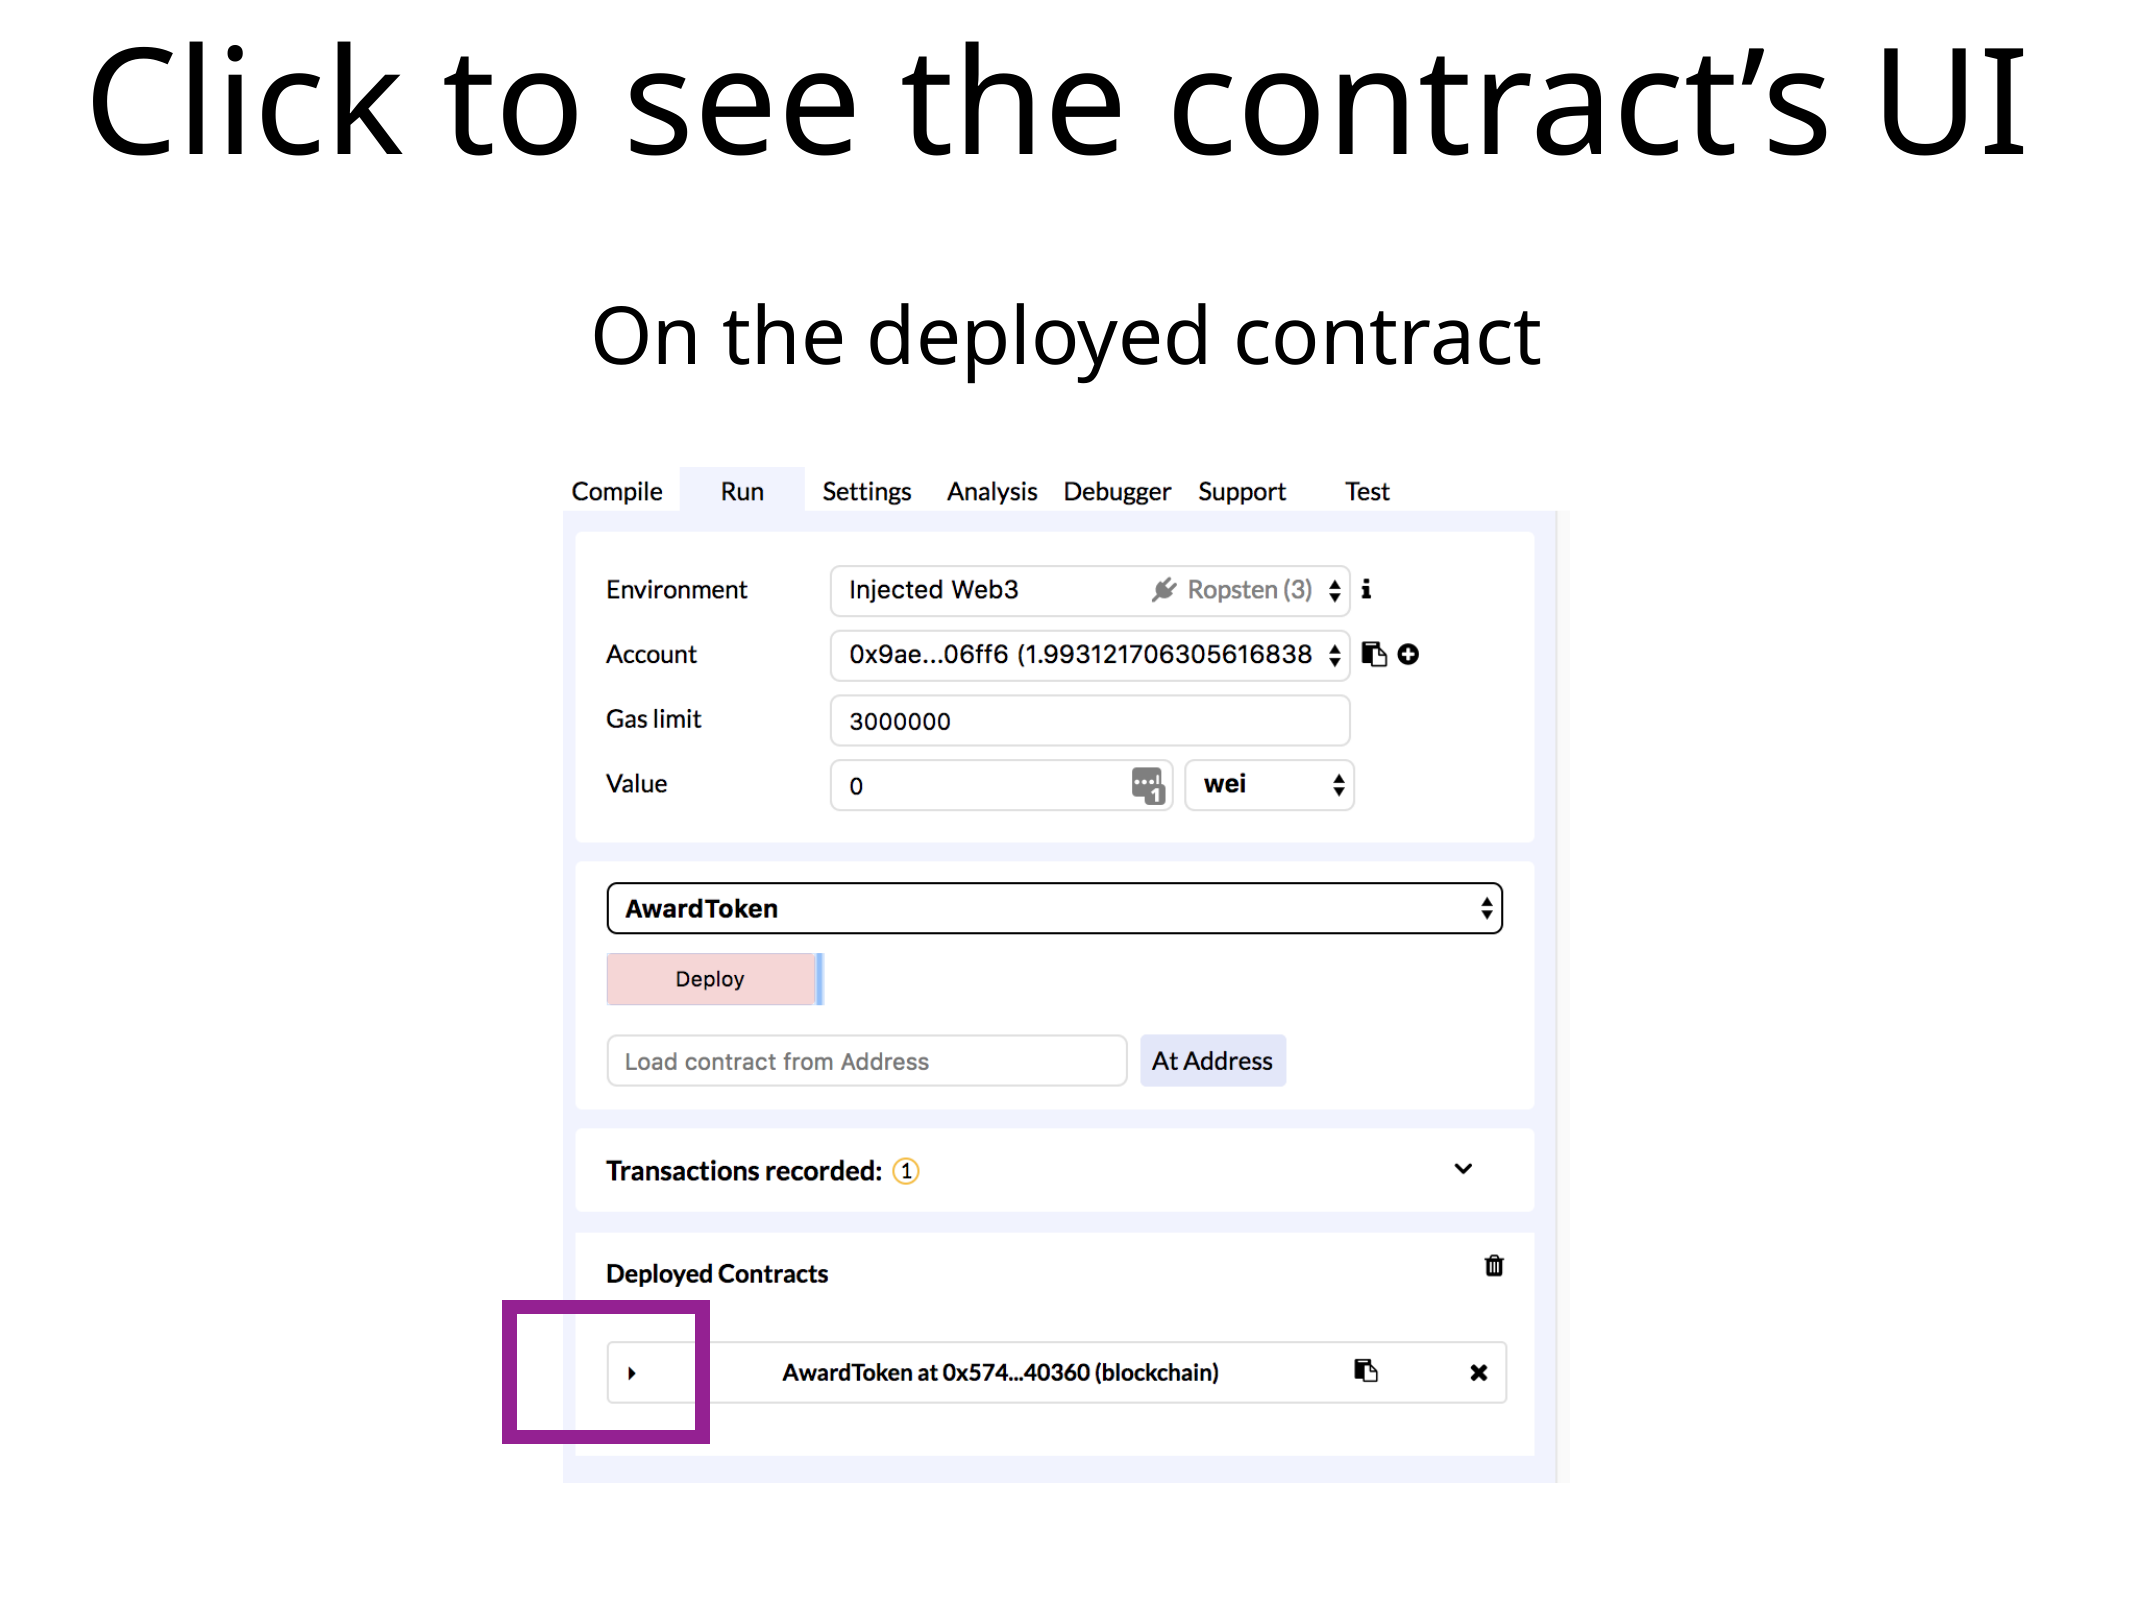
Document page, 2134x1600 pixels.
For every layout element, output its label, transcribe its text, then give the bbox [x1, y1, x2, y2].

picture [563, 1314, 695, 1430]
picture [563, 467, 1570, 1483]
title Click to see the contract’s UI [61, 0, 2056, 211]
subtitle On the deployed contract ( when dependencies.js is the active file ) [208, 277, 1925, 558]
